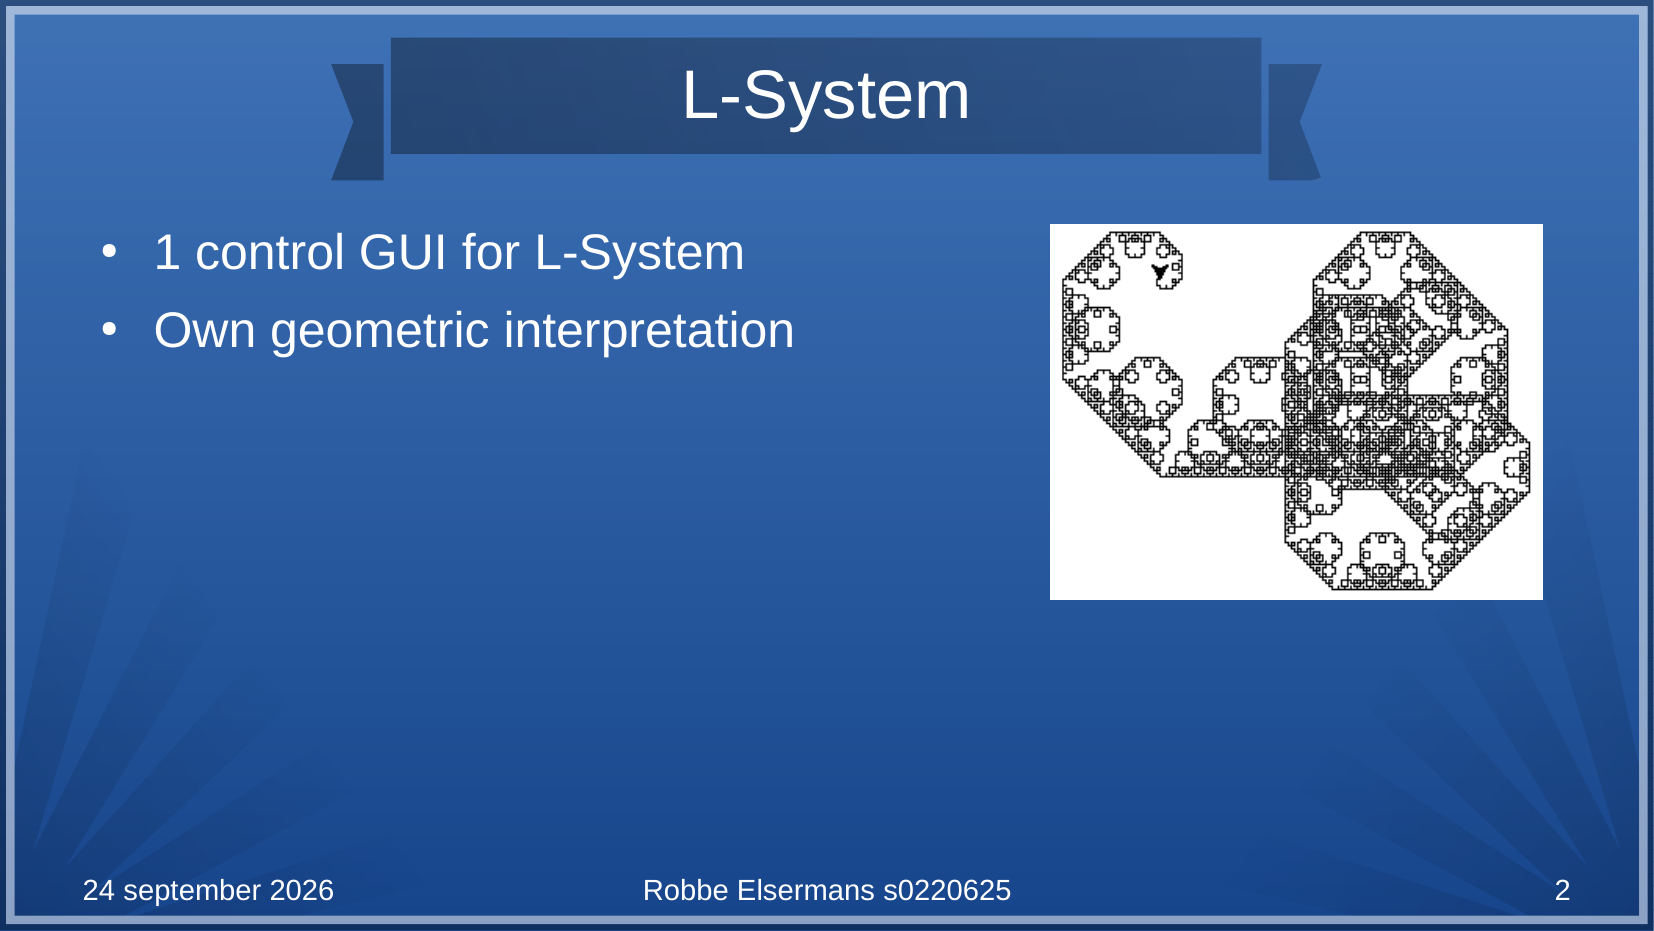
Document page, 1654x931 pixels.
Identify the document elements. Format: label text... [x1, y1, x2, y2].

list 1 control GUI for L-System Own geometric interpretation [82, 224, 1576, 848]
picture [1050, 224, 1543, 600]
title L-System [389, 35, 1264, 154]
